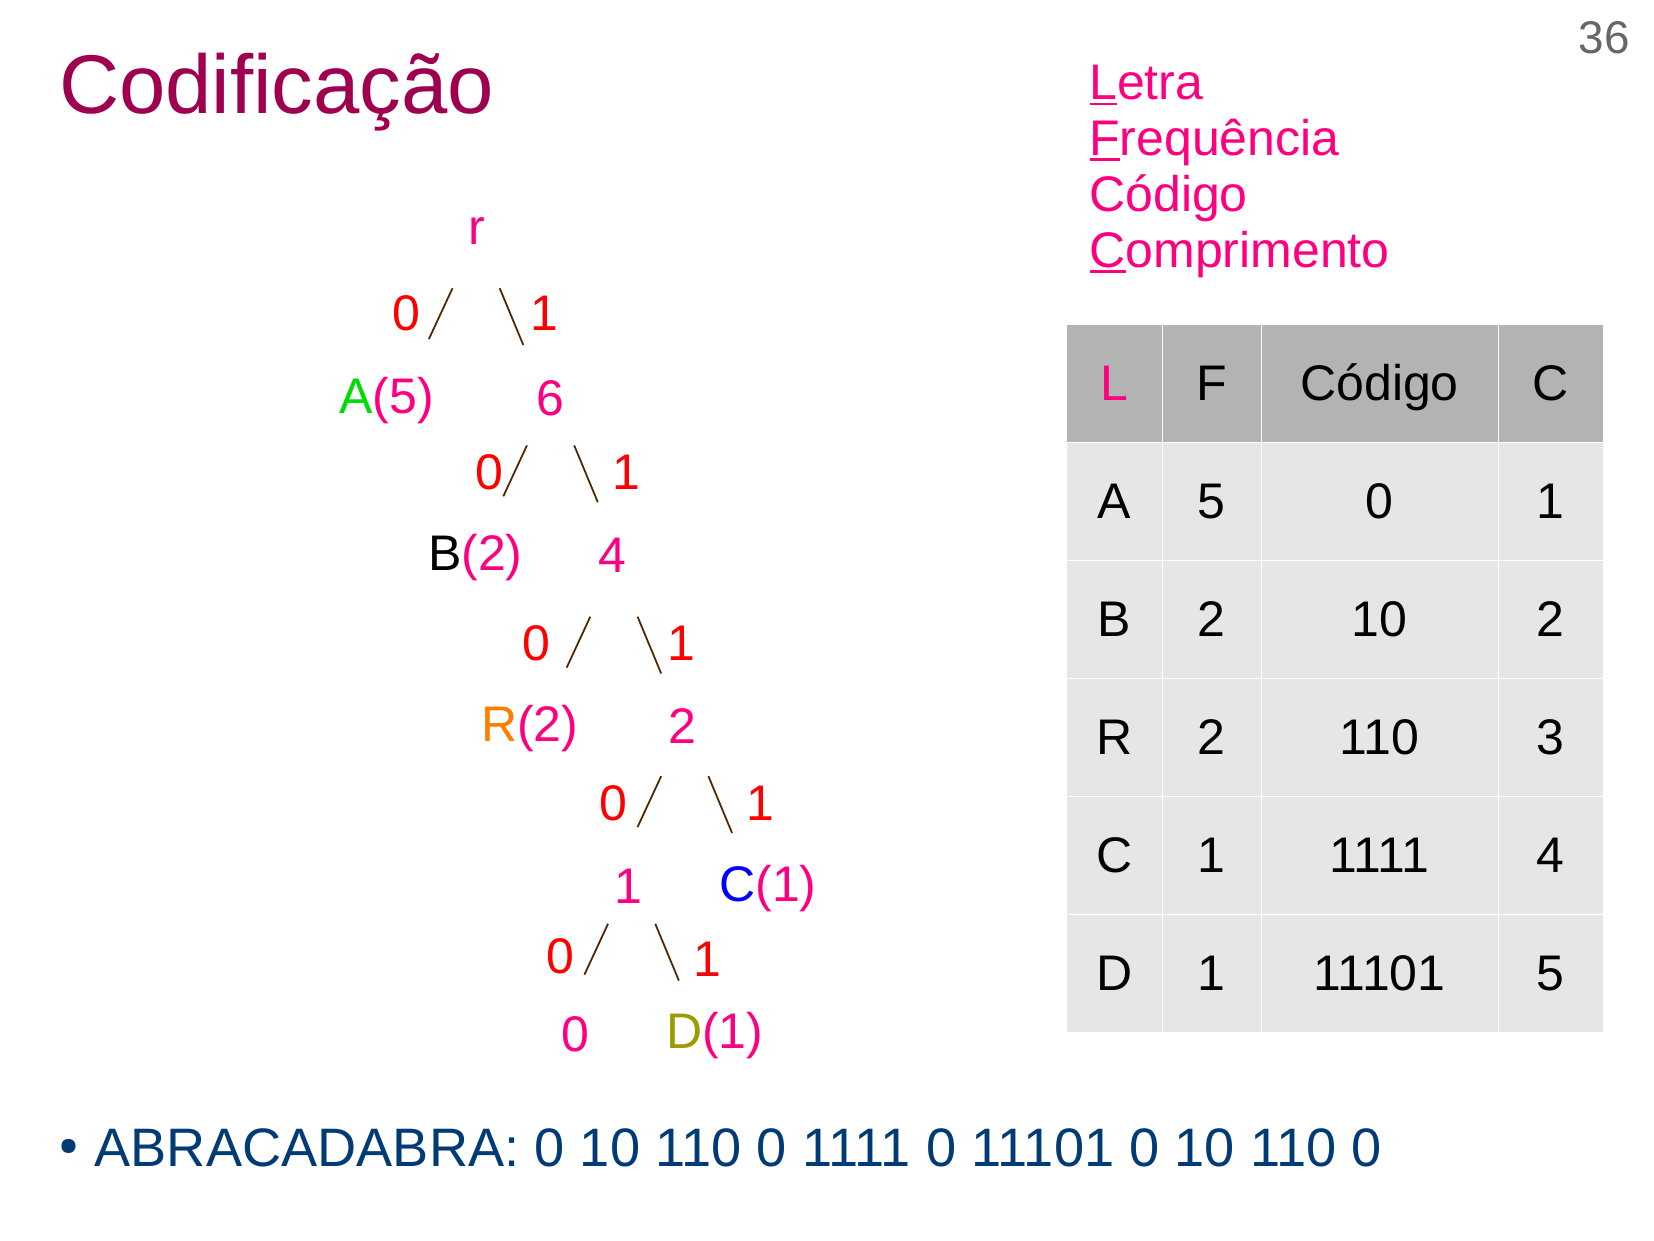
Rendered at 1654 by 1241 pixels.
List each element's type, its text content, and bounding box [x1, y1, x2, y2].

table_cell 110 [1262, 679, 1498, 796]
table_header C [1499, 325, 1603, 442]
text_box 1 [600, 850, 658, 922]
text_box R(2) [466, 688, 631, 774]
table_cell 2 [1163, 679, 1261, 796]
table_cell A [1067, 443, 1162, 560]
table_header L [1067, 325, 1162, 442]
text_box 1 [678, 923, 737, 995]
table_cell 11101 [1262, 915, 1498, 1032]
text_box 6 [521, 362, 579, 434]
text_box 1 [652, 608, 711, 679]
title Codificação [59, 29, 1595, 148]
table_cell B [1067, 561, 1162, 678]
text_box 0 [460, 437, 519, 508]
text_box 1 [515, 277, 573, 349]
text_box D(1) [651, 996, 815, 1081]
text_box Letra Frequência Código Comprimento [1074, 47, 1506, 286]
table_header F [1163, 325, 1261, 442]
table_cell 10 [1262, 561, 1498, 678]
text_box 0 [507, 608, 566, 679]
text_box A(5) [324, 360, 485, 432]
list ABRACADABRA: 0 10 110 0 1111 0 11101 0 10 110 0 [59, 236, 1595, 1211]
text_box 4 [583, 519, 642, 591]
text_box 0 [584, 767, 643, 839]
table_cell 1 [1163, 915, 1261, 1032]
table_cell R [1067, 679, 1162, 796]
text_box C(1) [704, 848, 869, 934]
table_cell 0 [1262, 443, 1498, 560]
text_box 2 [653, 691, 711, 762]
text_box 0 [531, 921, 589, 992]
table_cell 1 [1499, 443, 1603, 560]
text_box 1 [732, 767, 790, 839]
text_box 0 [546, 998, 605, 1069]
table_cell 3 [1499, 679, 1603, 796]
text_box B(2) [413, 517, 564, 589]
table_cell 2 [1163, 561, 1261, 678]
table_cell C [1067, 797, 1162, 914]
table_cell 1 [1163, 797, 1261, 914]
text_box 0 [377, 277, 436, 349]
table_cell 2 [1499, 561, 1603, 678]
text_box r [453, 191, 500, 263]
table_cell 1111 [1262, 797, 1498, 914]
table_cell D [1067, 915, 1162, 1032]
text_box 1 [598, 437, 656, 508]
table_cell 4 [1499, 797, 1603, 914]
table_cell 5 [1499, 915, 1603, 1032]
table_cell 5 [1163, 443, 1261, 560]
table_header Código [1262, 325, 1498, 442]
